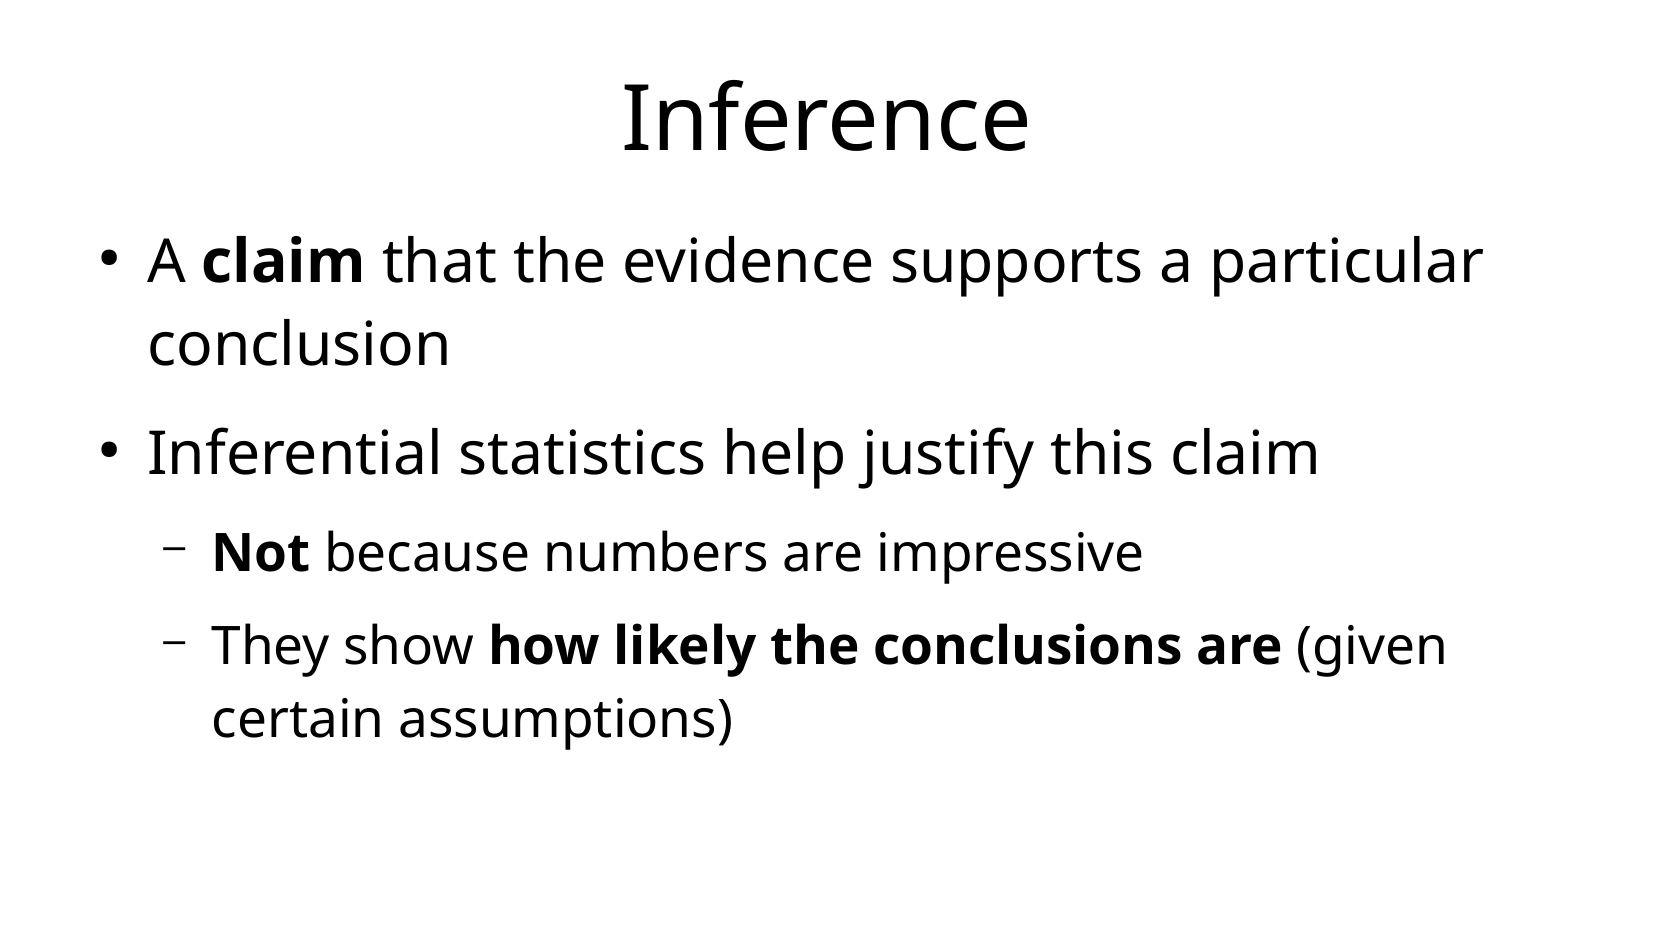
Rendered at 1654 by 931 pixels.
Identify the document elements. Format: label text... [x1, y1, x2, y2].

list A claim that the evidence supports a particular conclusion Inferential statistics help justify this claim Not because numbers are impressive They show how likely the conclusions are (given certain assumptions) [82, 217, 1571, 758]
title Inference [82, 37, 1571, 193]
